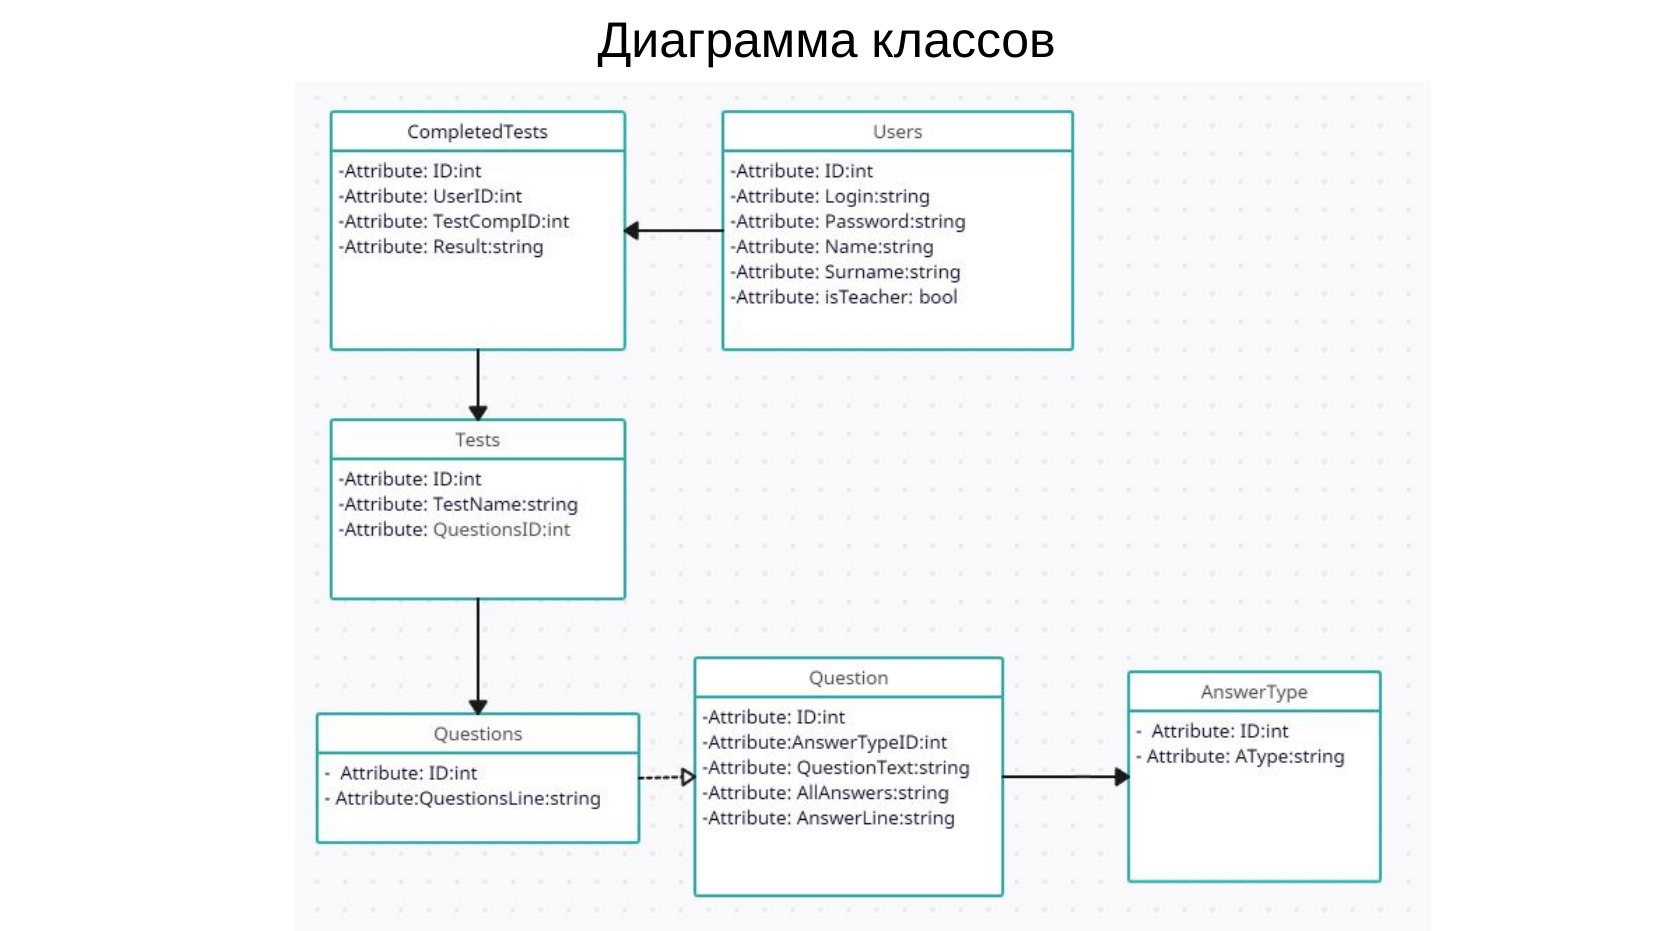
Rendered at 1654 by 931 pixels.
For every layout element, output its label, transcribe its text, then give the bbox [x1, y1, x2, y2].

title Диаграмма классов [82, 0, 1571, 119]
picture [295, 81, 1431, 931]
